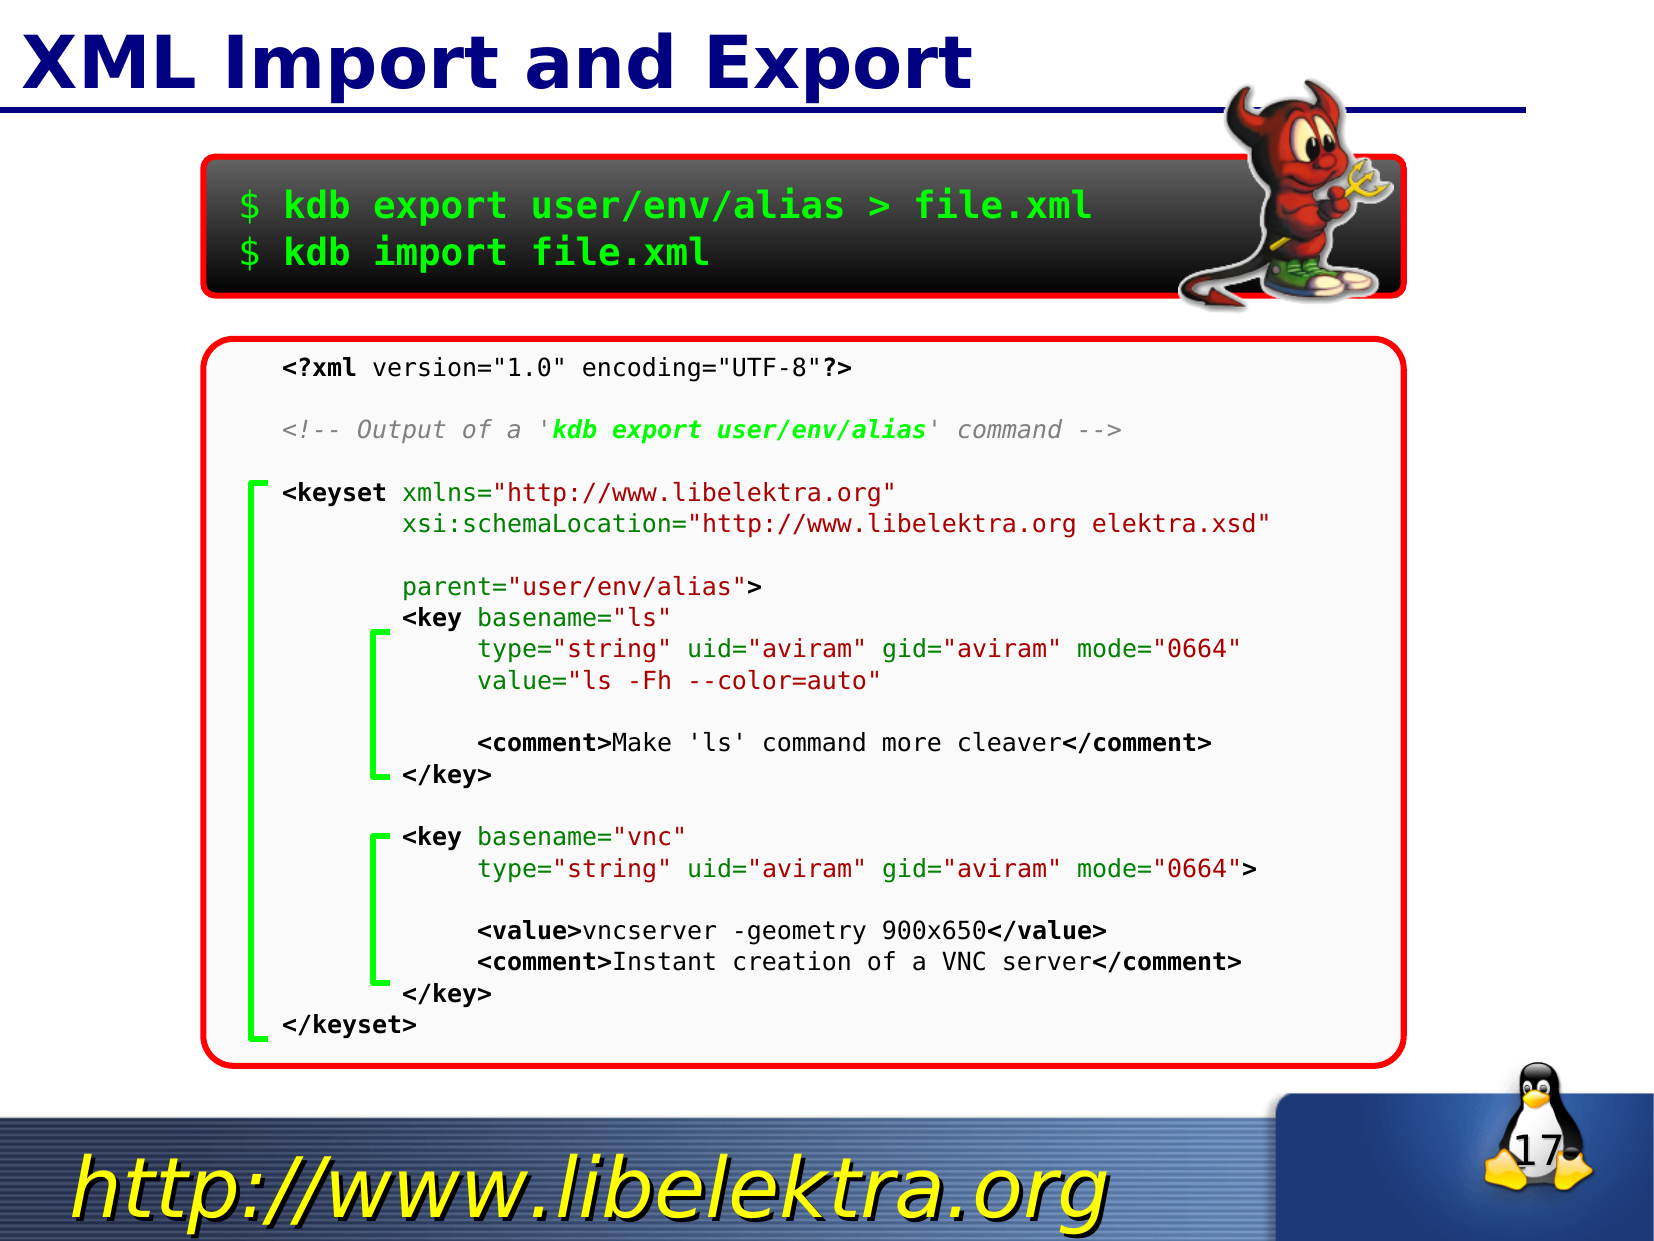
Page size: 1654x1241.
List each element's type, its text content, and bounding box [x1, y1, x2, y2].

text_box $ kdb export user/env/alias > file.xml $ kdb import file.xml [238, 181, 1178, 272]
text_box <?xml version="1.0" encoding="UTF-8"?> <!-- Output of a 'kdb export user/env/alias' command --> <keyset xmlns="http://www.libelektra.org" xsi:schemaLocation="http://www.libelektra.org elektra.xsd" parent="user/env/alias"> <key basename="ls" type="string" uid="aviram" gid="aviram" mode="0664" value="ls -Fh --color=auto" <comment>Make 'ls' command more cleaver</comment> </key> <key basename="vnc" type="string" uid="aviram" gid="aviram" mode="0664"> <value>vncserver -geometry 900x650</value> <comment>Instant creation of a VNC server</comment> </key> </keyset> [282, 350, 1376, 1038]
text_box XML Import and Export [21, 14, 1611, 111]
text_box [1394, 157, 1404, 296]
text_box [203, 338, 1404, 1066]
picture [0, 1061, 1654, 1241]
text_box 50 [1312, 1122, 1566, 1178]
text_box [203, 156, 1178, 296]
picture [1178, 77, 1394, 314]
